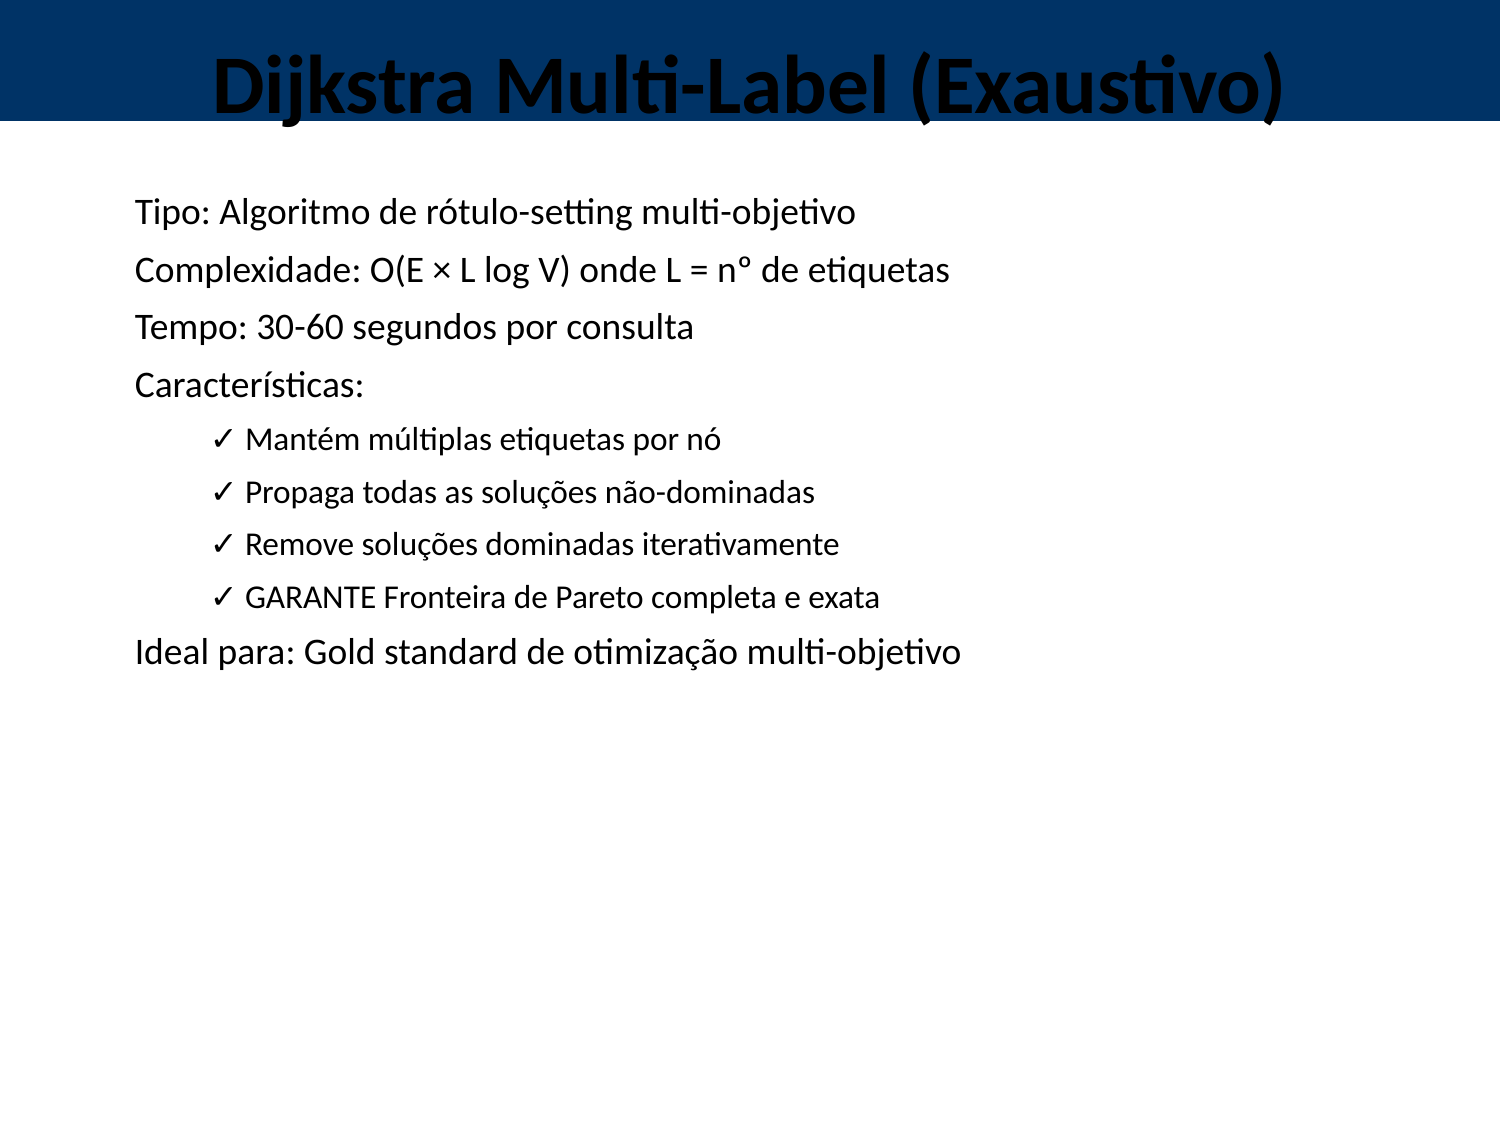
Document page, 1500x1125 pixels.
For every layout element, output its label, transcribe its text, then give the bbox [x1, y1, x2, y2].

text_box [0, 0, 1500, 120]
text_box Tipo: Algoritmo de rótulo-setting multi-objetivo Complexidade: O(E × L log V) onde L = nº de etiquetas Tempo: 30-60 segundos por consulta Características: ✓ Mantém múltiplas etiquetas por nó ✓ Propaga todas as soluções não-dominadas ✓ Remove soluções dominadas iterativamente ✓ GARANTE Fronteira de Pareto completa e exata Ideal para: Gold standard de otimização multi-objetivo [119, 179, 1380, 680]
text_box Dijkstra Multi-Label (Exaustivo) [197, 22, 1303, 138]
